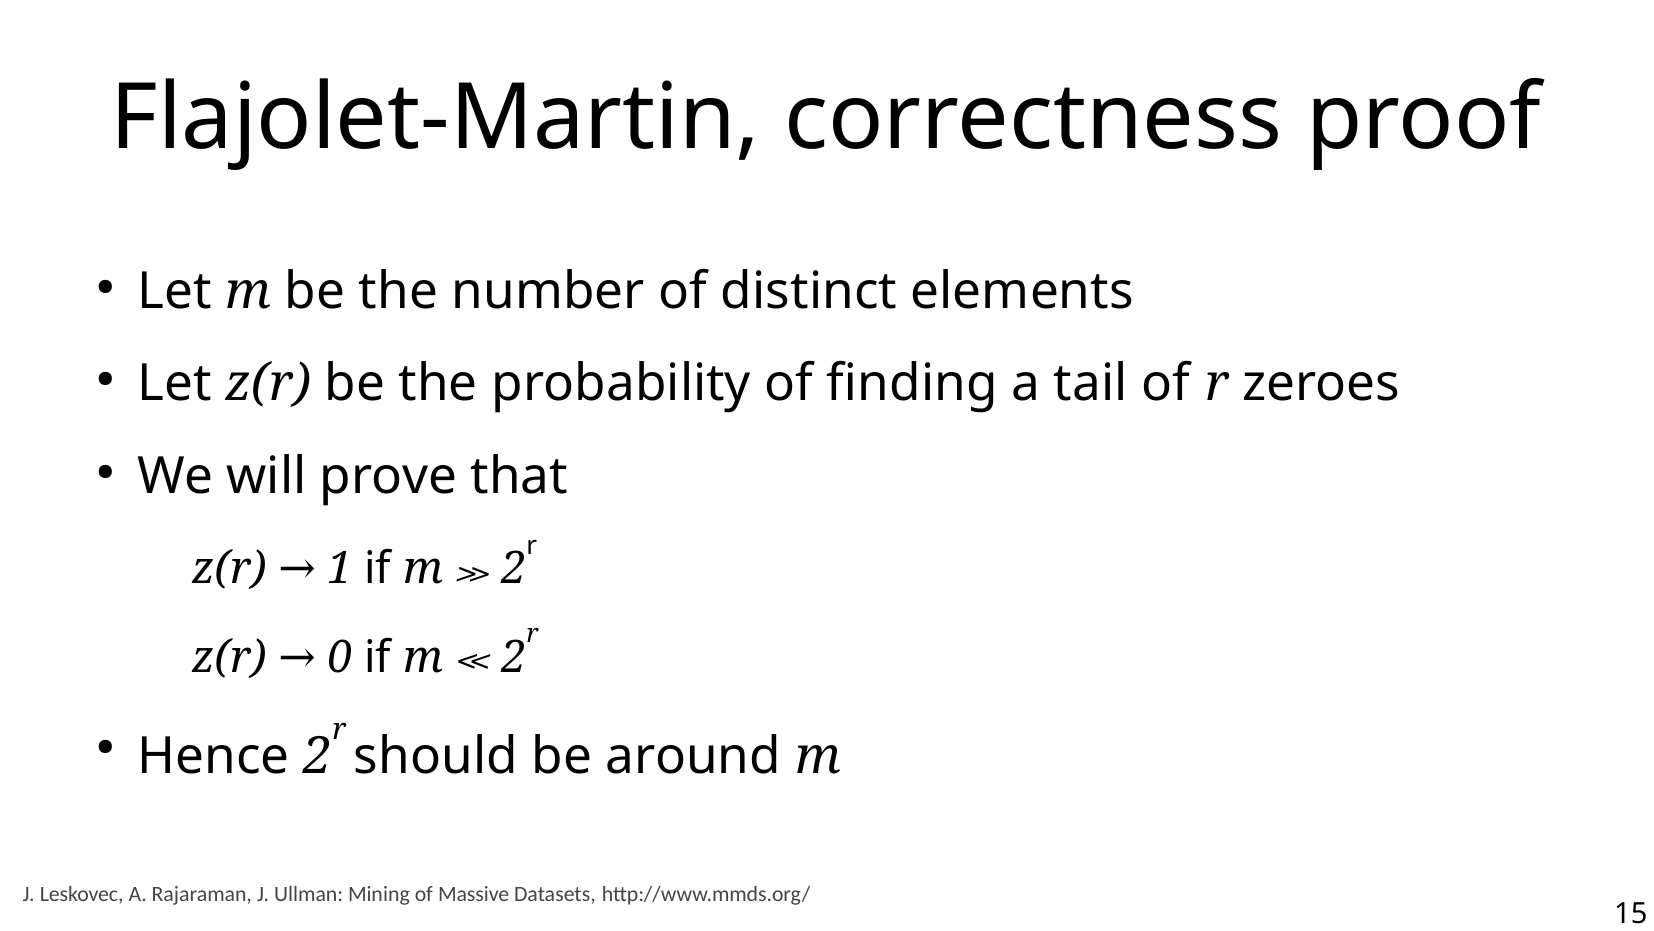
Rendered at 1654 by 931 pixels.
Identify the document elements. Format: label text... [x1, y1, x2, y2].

list Let m be the number of distinct elements Let z(r) be the probability of finding a tail of r zeroes We will prove that z(r) → 1 if m ≫ 2r z(r) → 0 if m ≪ 2r Hence 2r should be around m [82, 253, 1571, 793]
text_box J. Leskovec, A. Rajaraman, J. Ullman: Mining of Massive Datasets, http://www.mmds.org/ [7, 877, 1116, 914]
title Flajolet-Martin, correctness proof [82, 1, 1571, 226]
